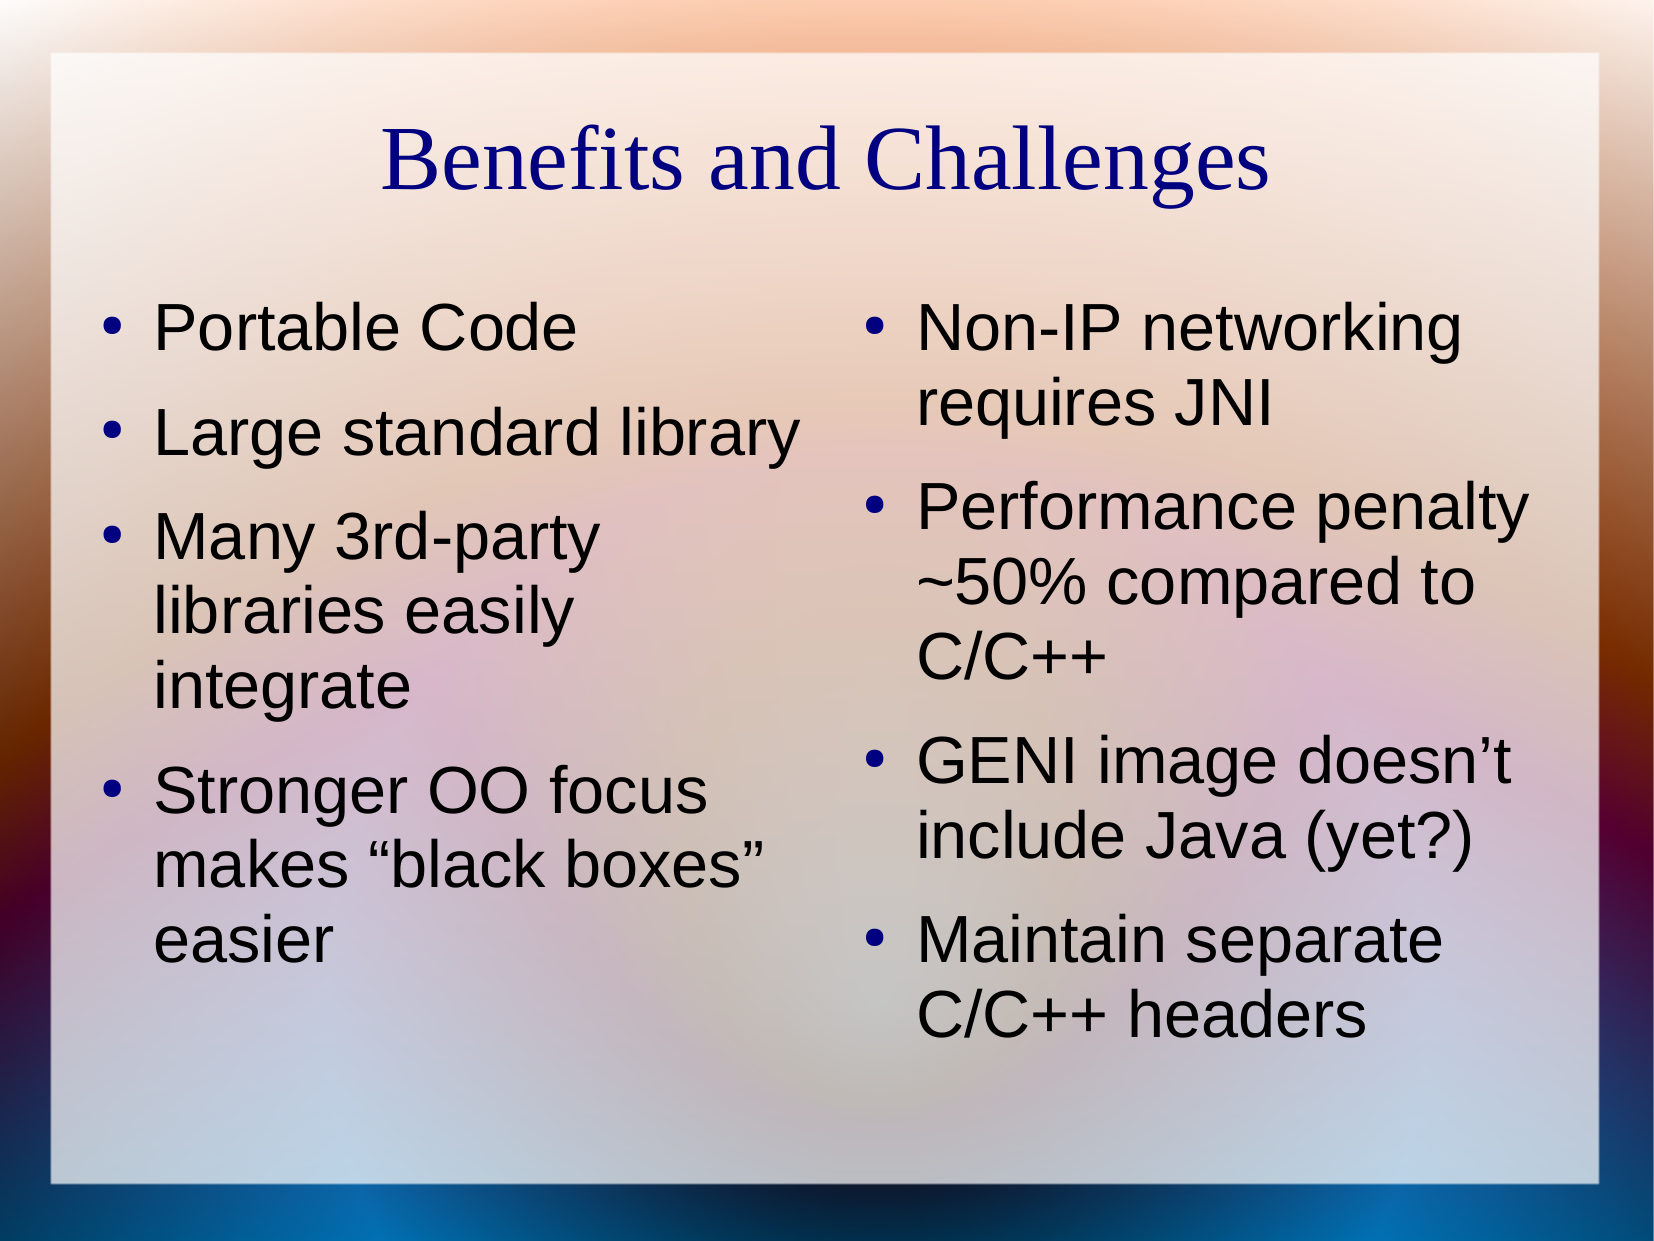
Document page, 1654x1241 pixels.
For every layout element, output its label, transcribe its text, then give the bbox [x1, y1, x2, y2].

list Portable Code Large standard library Many 3rd-party libraries easily integrate Stronger OO focus makes “black boxes” easier [82, 290, 809, 1010]
list Non-IP networking requires JNI Performance penalty ~50% compared to C/C++ GENI image doesn’t include Java (yet?) Maintain separate C/C++ headers [845, 290, 1572, 1052]
title Benefits and Challenges [82, 55, 1571, 263]
picture [0, 0, 1654, 1241]
